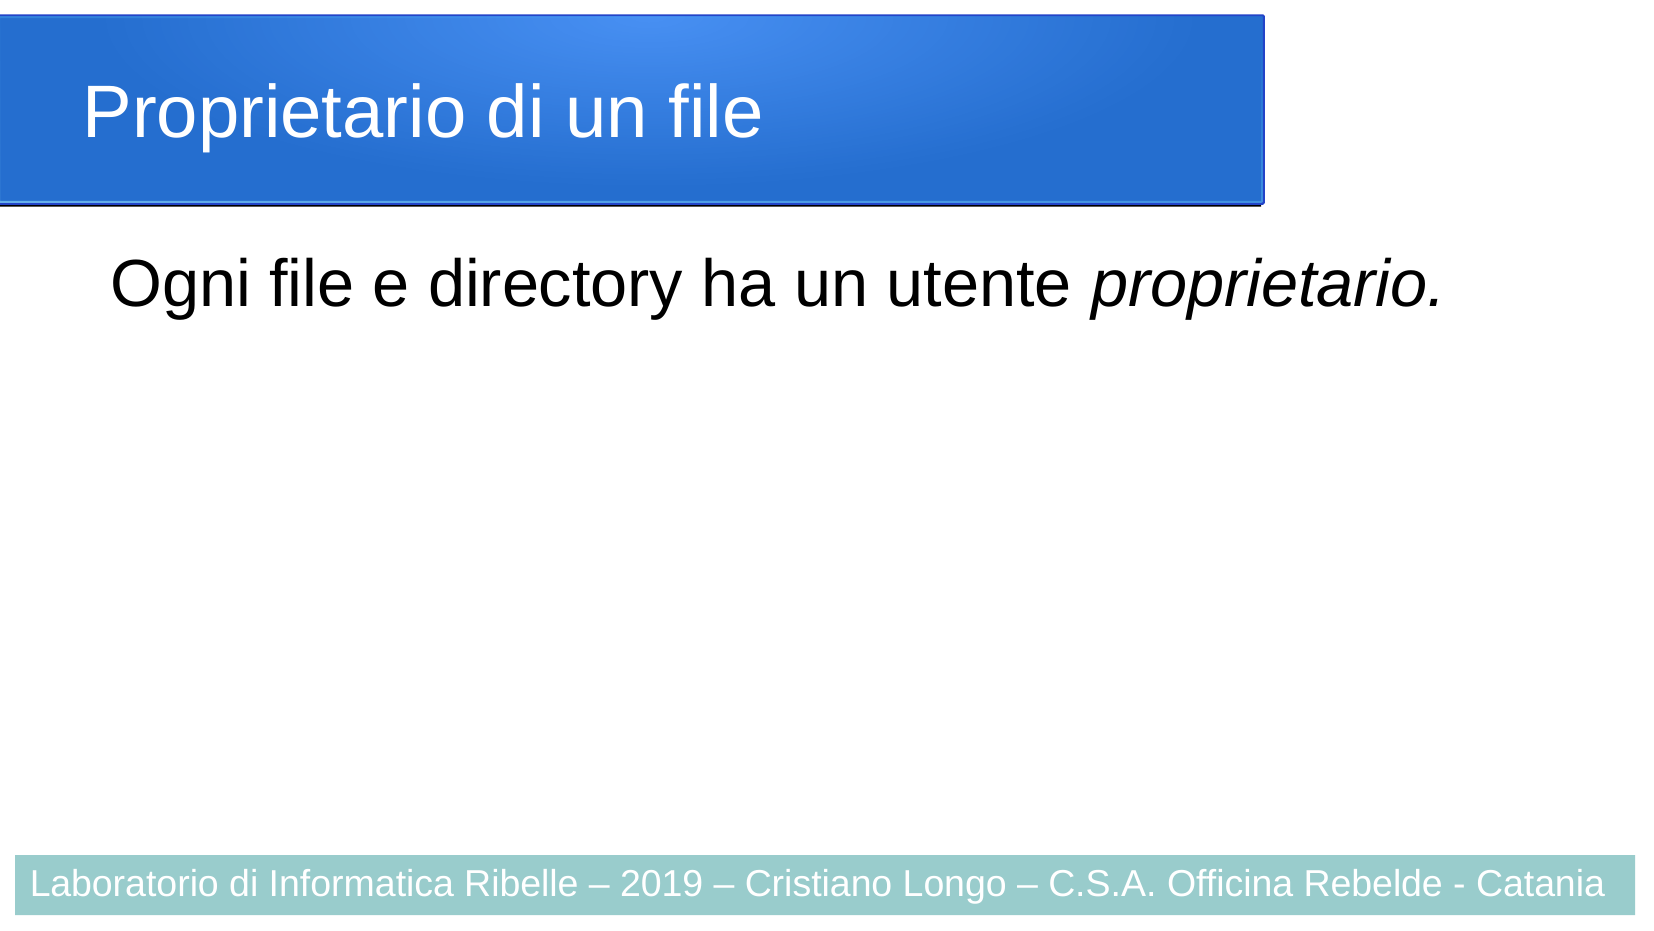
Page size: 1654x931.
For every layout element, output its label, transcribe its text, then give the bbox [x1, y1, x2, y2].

text_box Laboratorio di Informatica Ribelle – 2019 – Cristiano Longo – C.S.A. Officina Rebelde - Catania [15, 855, 1636, 916]
title Proprietario di un file [82, 35, 1235, 189]
subtitle Ogni file e directory ha un utente proprietario. [60, 237, 1516, 331]
